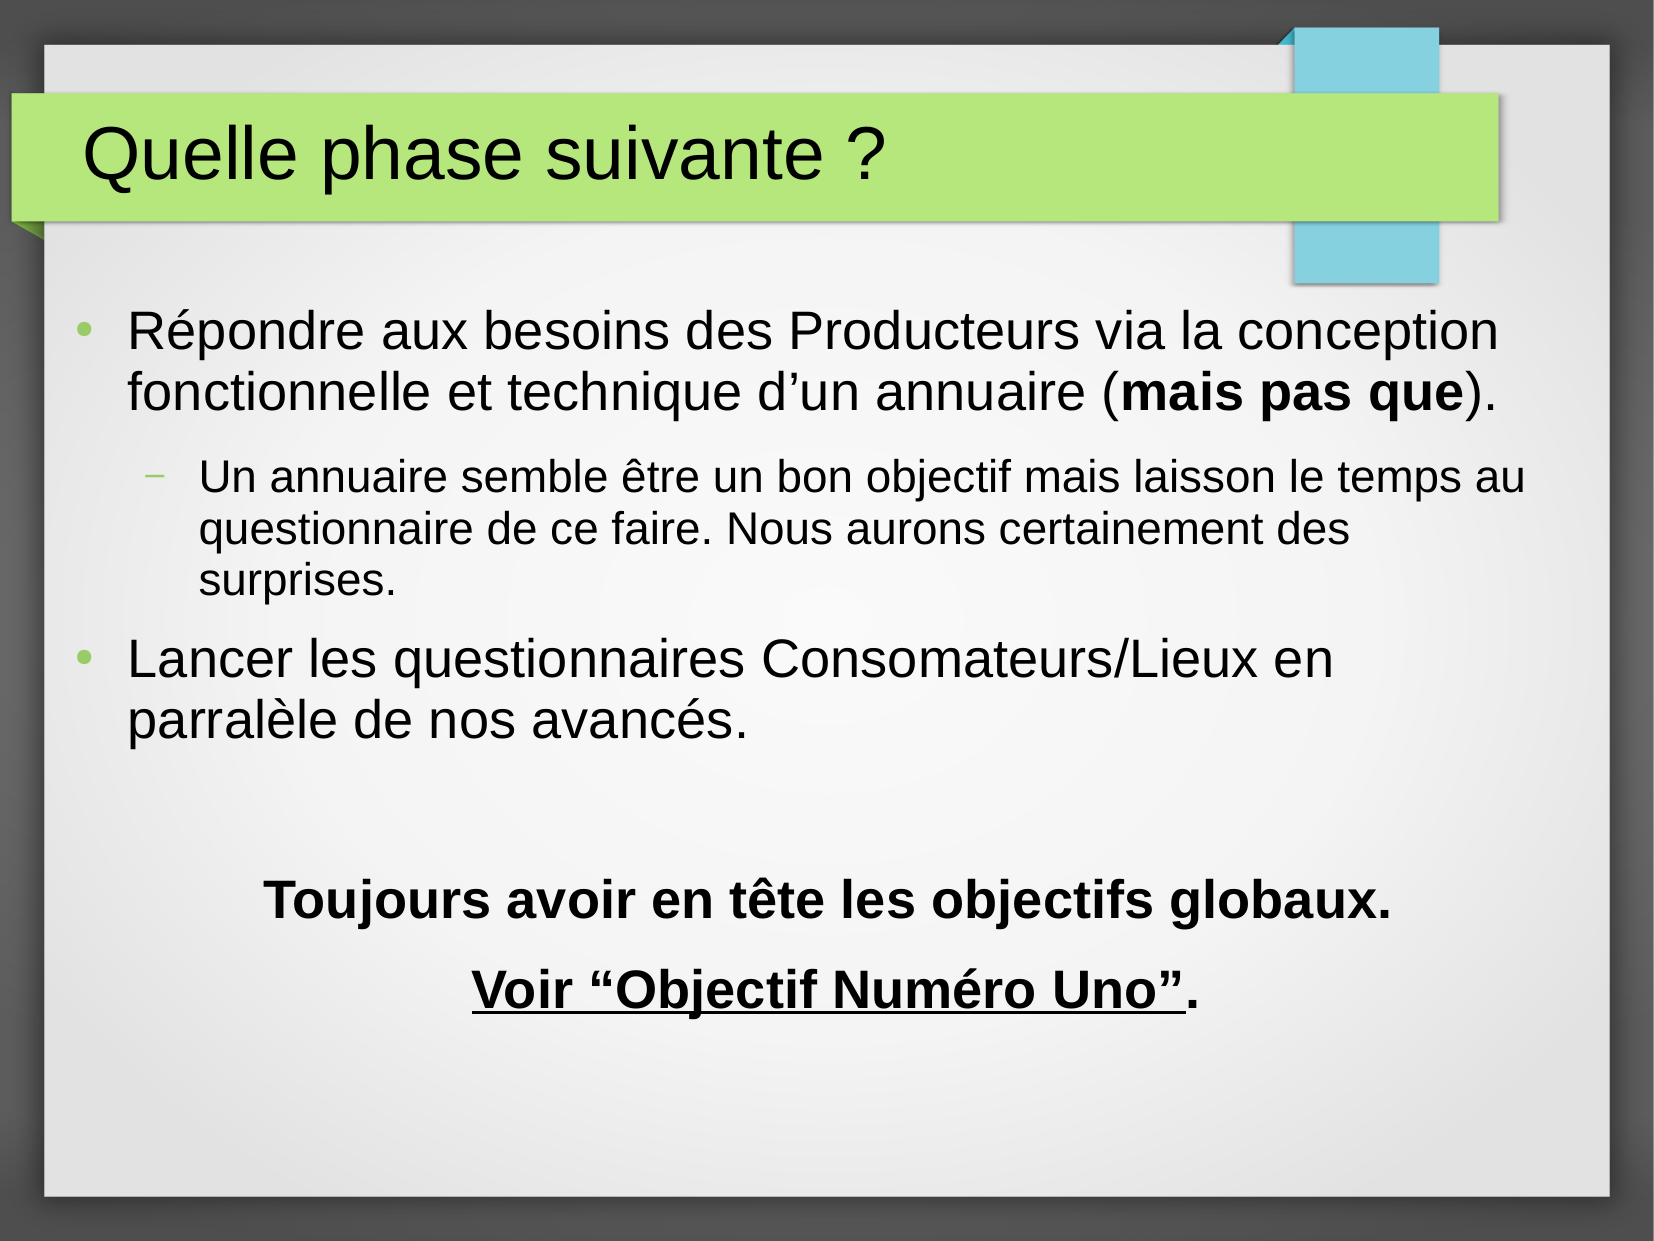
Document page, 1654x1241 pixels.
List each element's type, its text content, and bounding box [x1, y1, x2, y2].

title Quelle phase suivante ? [82, 94, 1264, 213]
list Répondre aux besoins des Producteurs via la conception fonctionnelle et technique d’un annuaire (mais pas que). Un annuaire semble être un bon objectif mais laisson le temps au questionnaire de ce faire. Nous aurons certainement des surprises. Lancer les questionnaires Consomateurs/Lieux en parralèle de nos avancés. Toujours avoir en tête les objectifs globaux. Voir “Objectif Numéro Uno”. [56, 300, 1546, 1021]
picture [0, 0, 1654, 1241]
